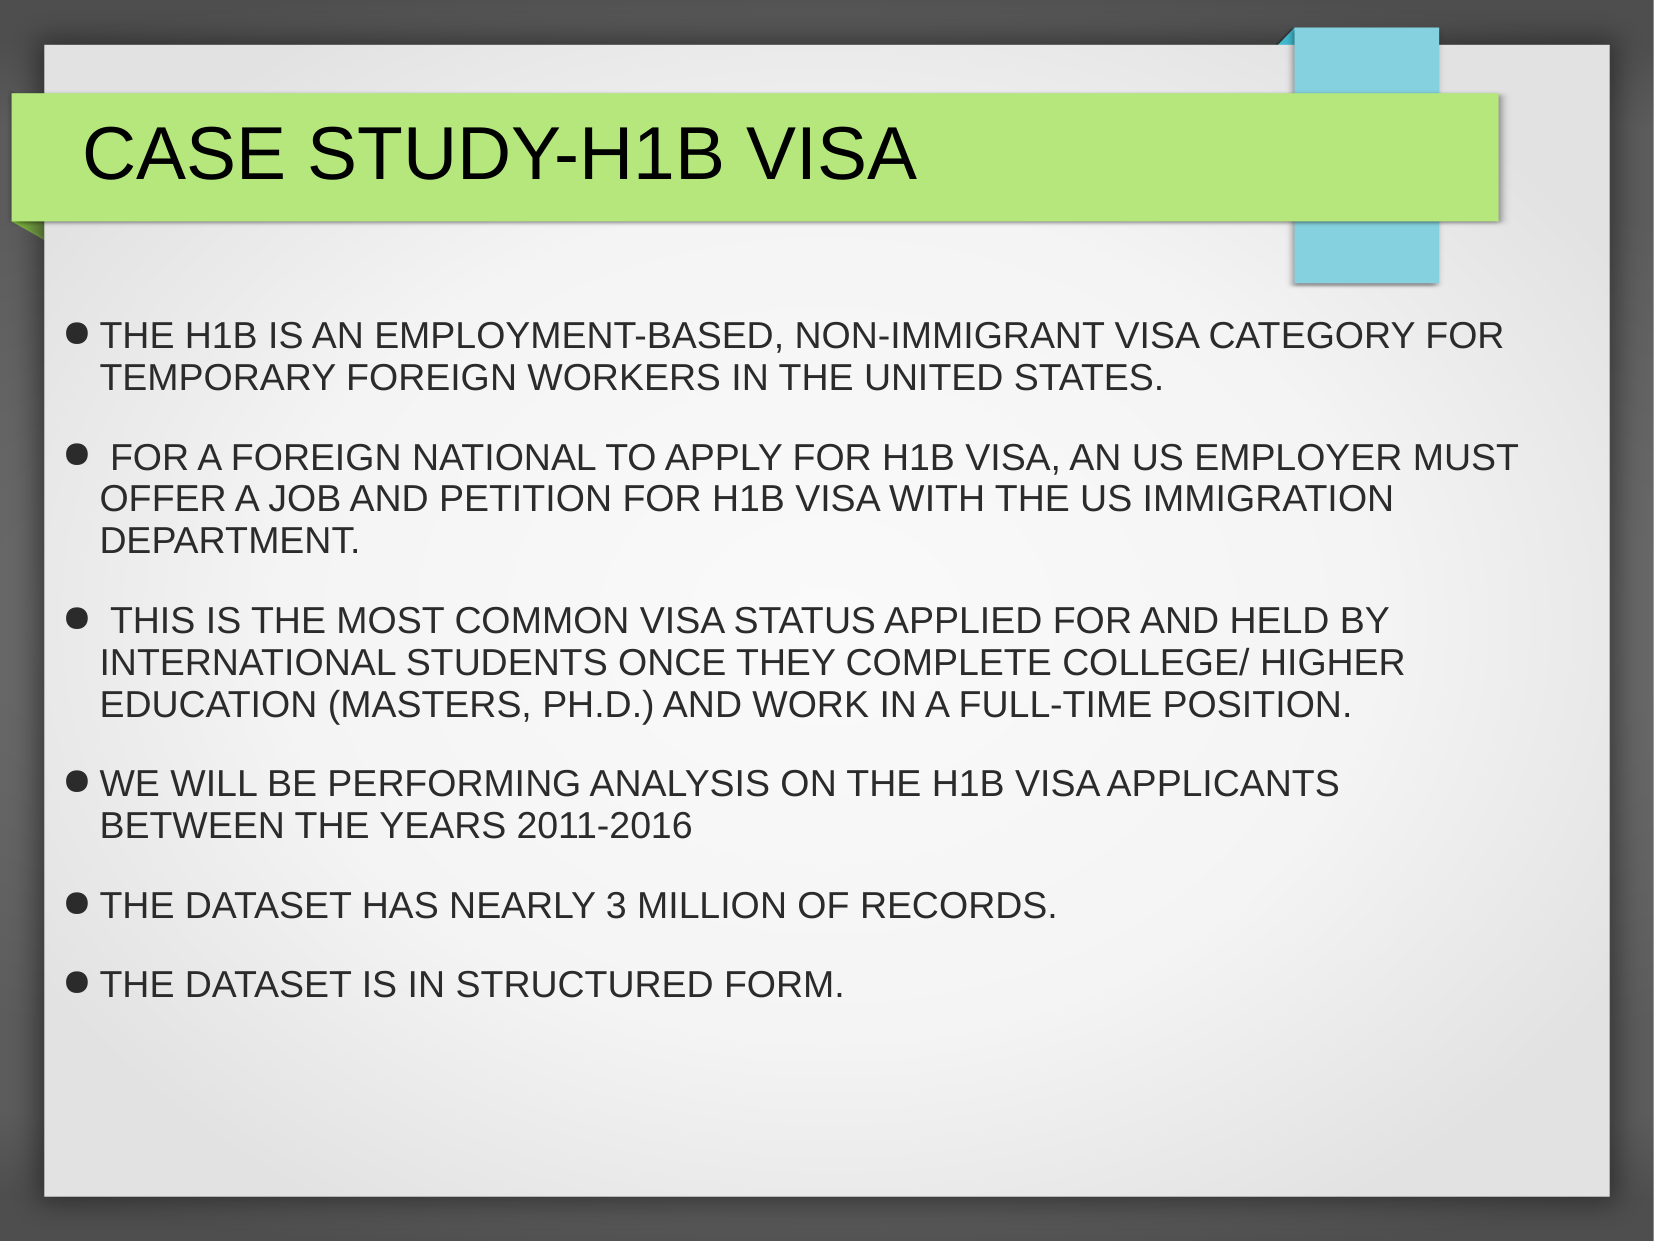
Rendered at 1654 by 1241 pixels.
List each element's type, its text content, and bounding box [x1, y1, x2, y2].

text_box The H1B is an employment-based, non-immigrant visa category for temporary foreign workers in the United States. For a foreign national to apply for H1B visa, an US employer must offer a job and petition for H1B visa with the US immigration department. This is the most common visa status applied for and held by international students once they complete college/ higher education (Masters, Ph.D.) and work in a full-time position. We will be performing analysis on the H1B visa applicants between the years 2011-2016 The dataset has nearly 3 million of records. The dataset is in structured form. [47, 307, 1550, 1065]
title CASE STUDY-H1B VISA [82, 94, 1264, 213]
picture [0, 0, 1654, 1241]
